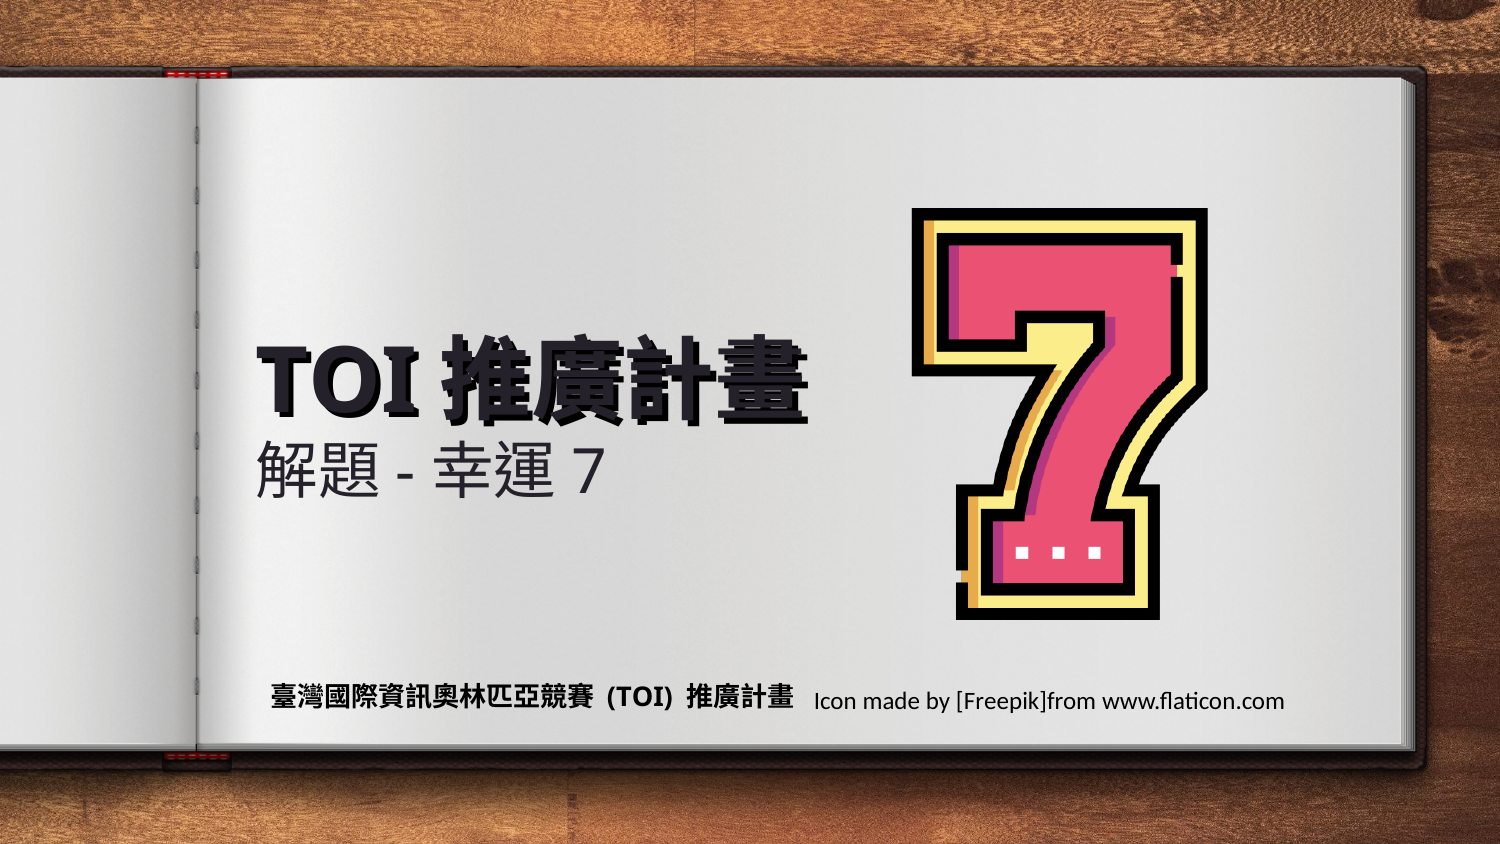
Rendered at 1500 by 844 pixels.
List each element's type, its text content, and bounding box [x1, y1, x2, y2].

text_box Icon made by [Freepik]from www.flaticon.com [799, 677, 1364, 722]
picture [853, 208, 1266, 620]
title TOI推廣計畫 解題-幸運7 [240, 262, 853, 565]
